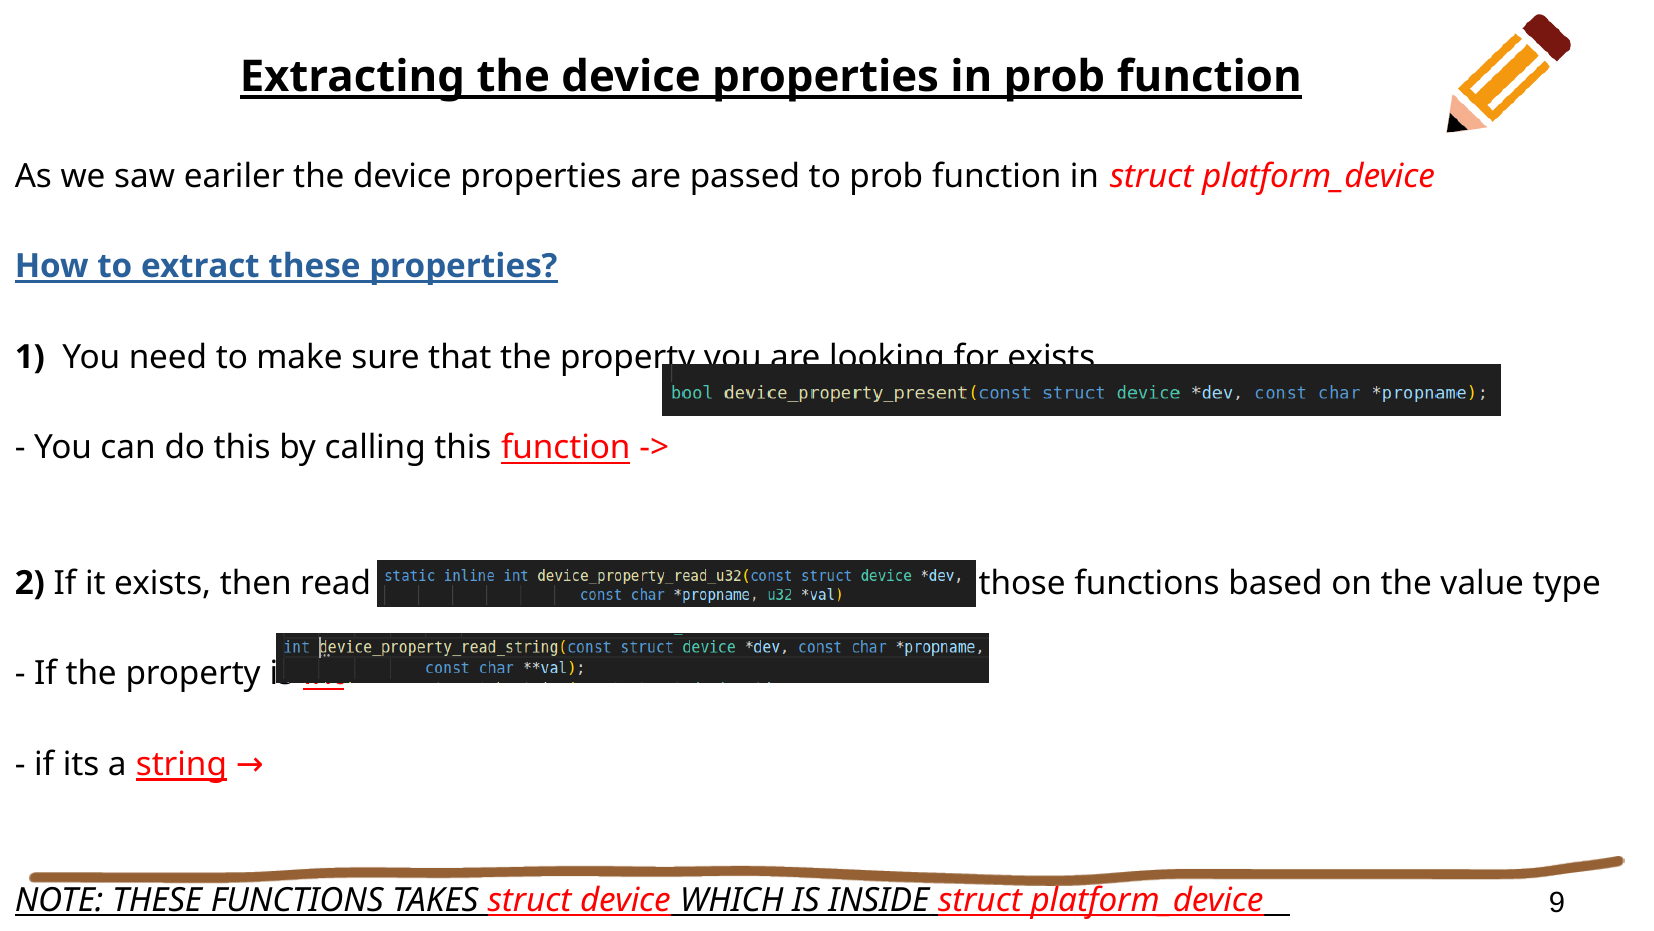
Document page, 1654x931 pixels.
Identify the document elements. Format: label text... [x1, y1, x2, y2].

picture [1446, 14, 1571, 133]
picture [276, 633, 989, 683]
picture [1569, 856, 1625, 886]
picture [662, 364, 1501, 416]
text_box Extracting the device properties in prob function [225, 37, 1388, 144]
picture [377, 560, 976, 607]
text_box As we saw eariler the device properties are passed to prob function in struct platform_device How to extract these properties? 1) You need to make sure that the property you are looking for exists - You can do this by calling this function -> 2) If it exists, then read the value of the property using one of those functions based on the value type - If the property is int → - if its a string → NOTE: THESE FUNCTIONS TAKES struct device WHICH IS INSIDE struct platform_device [0, 144, 1569, 905]
